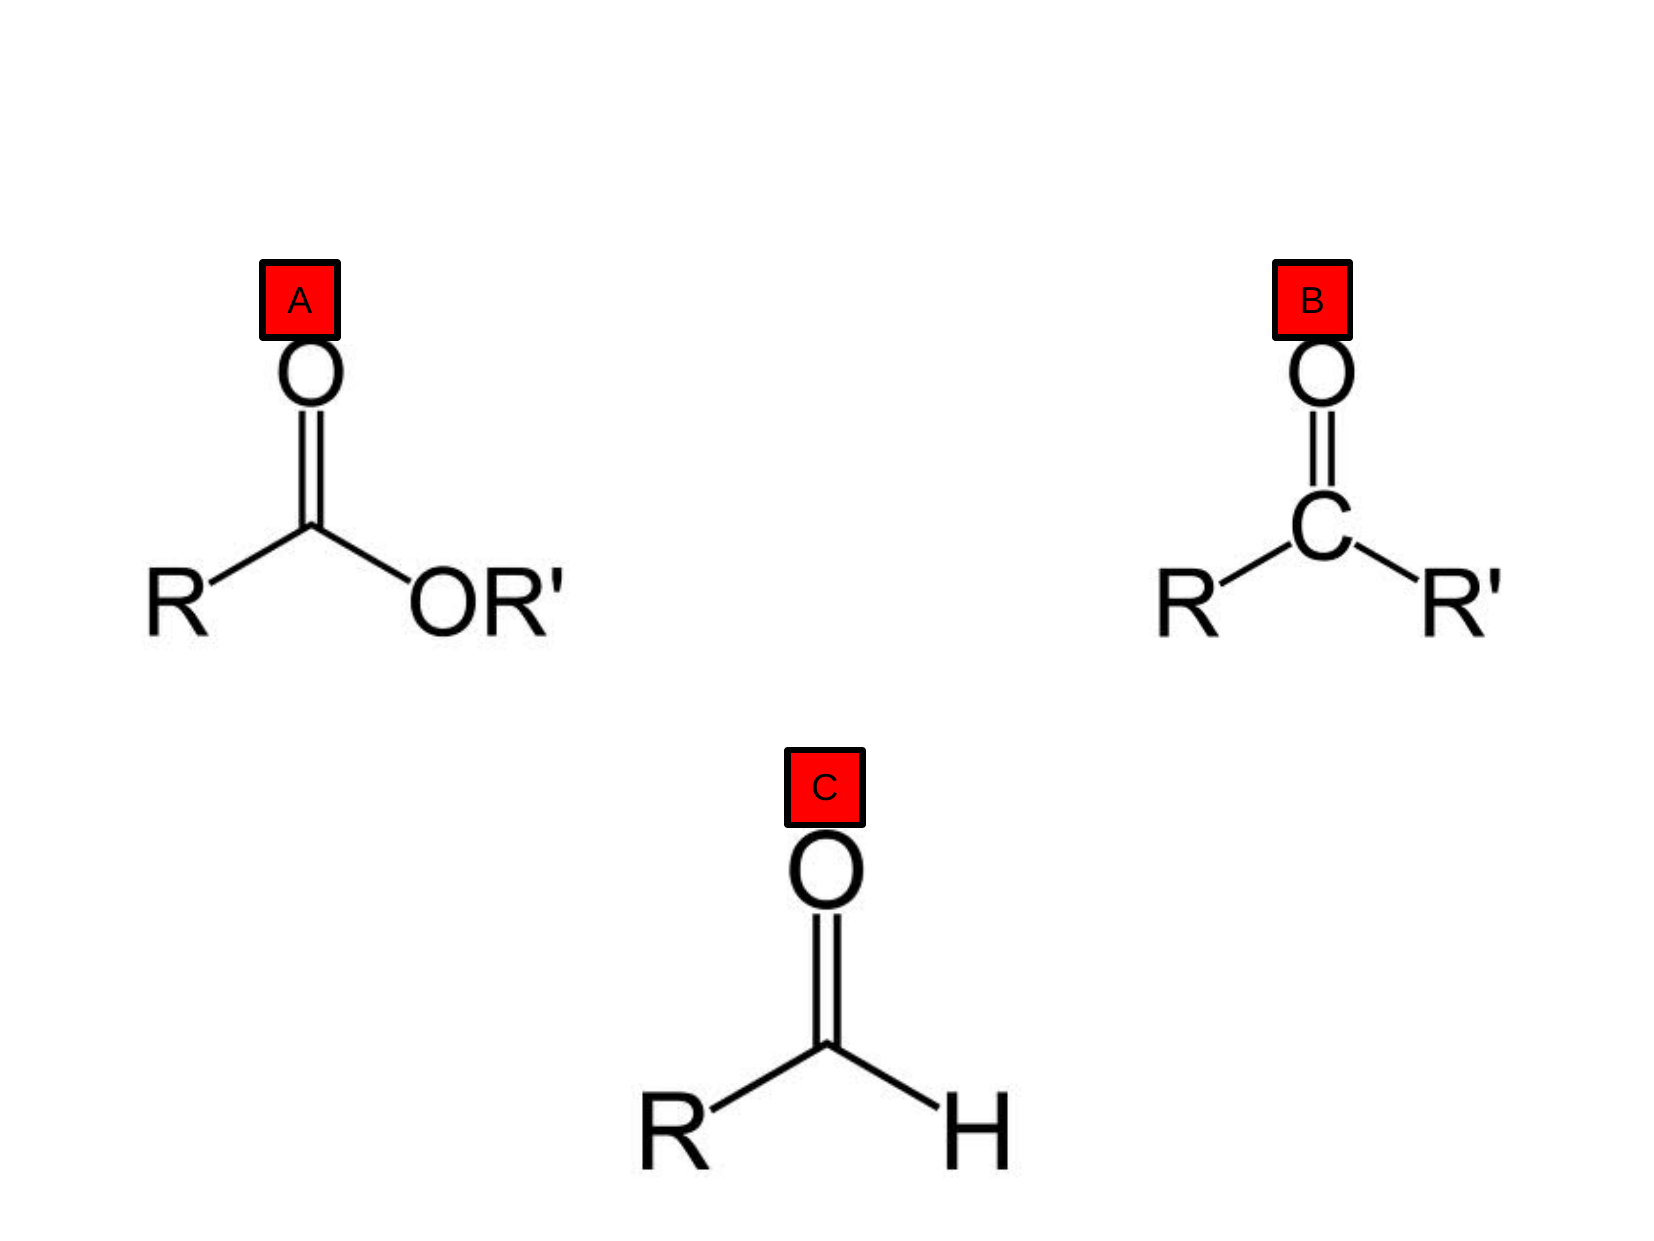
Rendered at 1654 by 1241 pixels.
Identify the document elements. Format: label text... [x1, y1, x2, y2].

picture [112, 299, 600, 676]
text_box A [262, 262, 338, 338]
text_box C [787, 750, 863, 826]
picture [1122, 299, 1538, 676]
picture [600, 787, 1051, 1213]
text_box B [1275, 262, 1351, 338]
